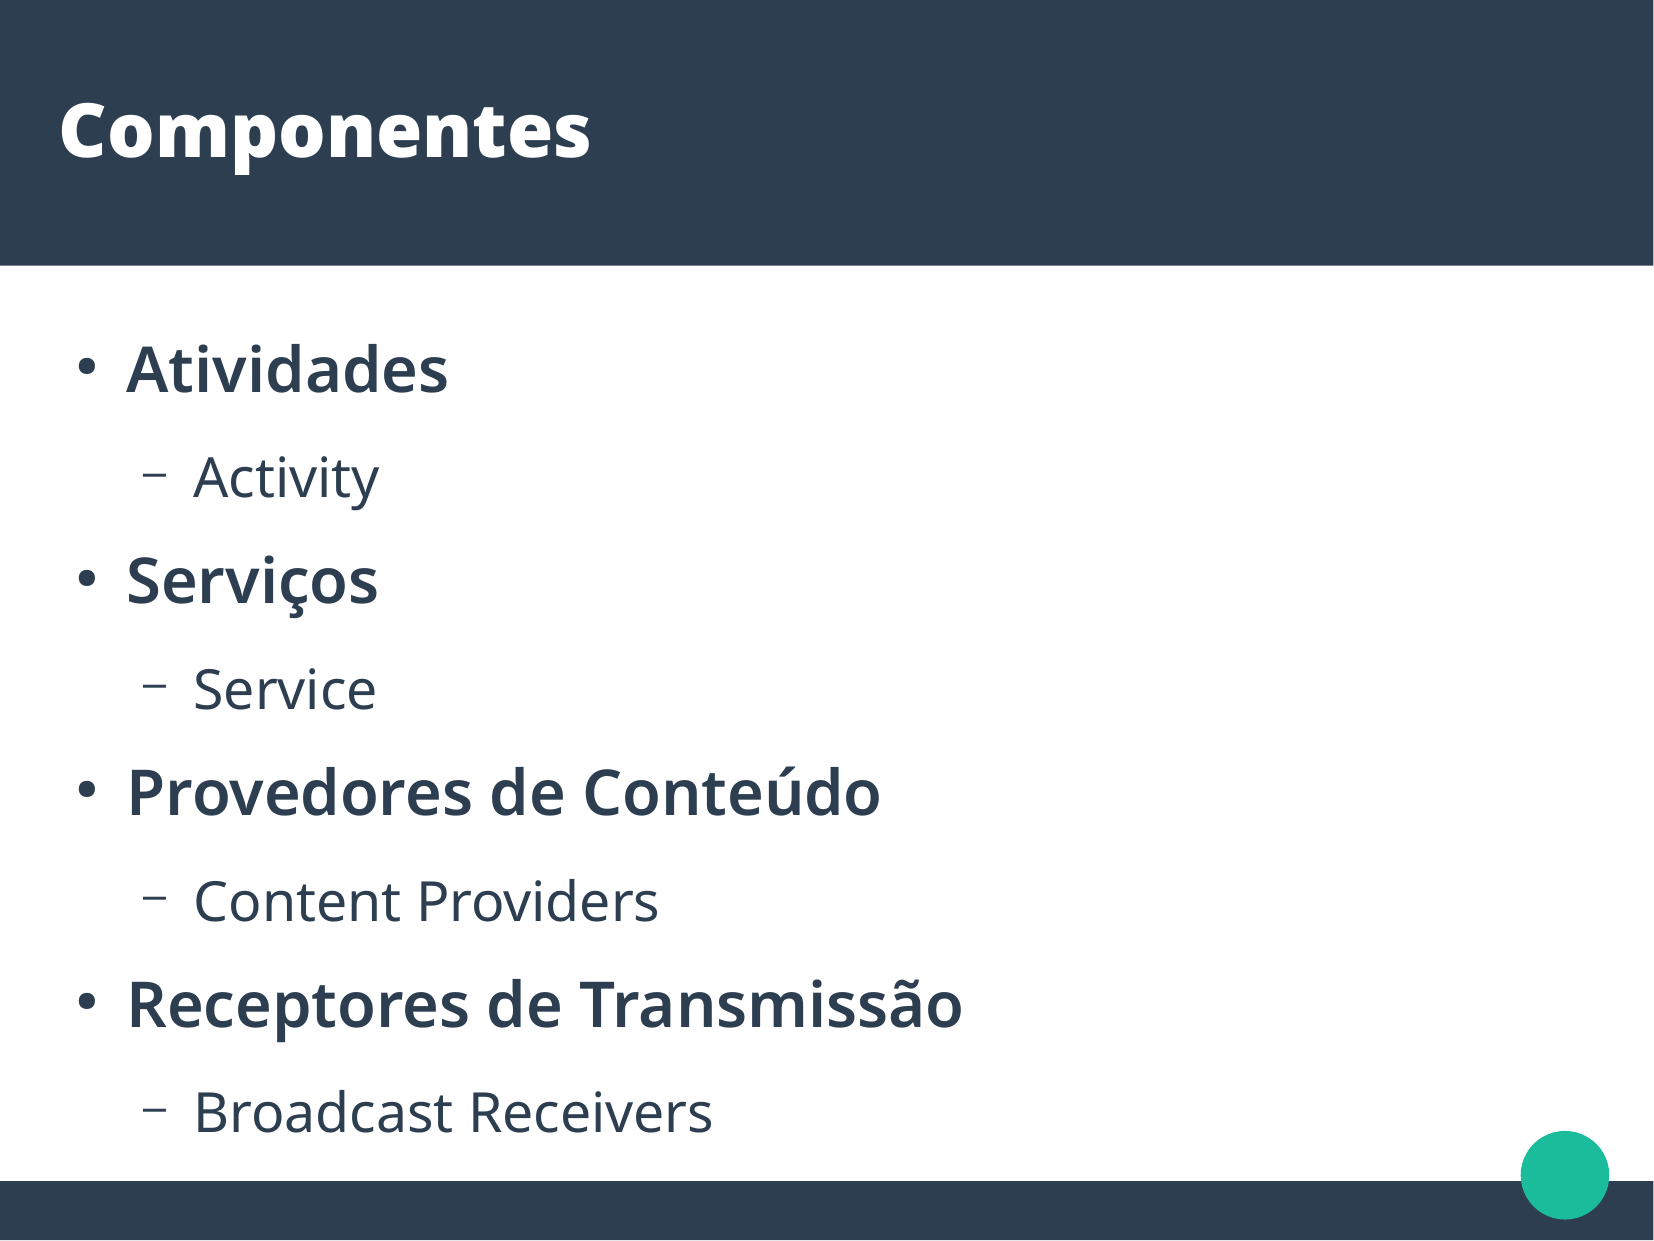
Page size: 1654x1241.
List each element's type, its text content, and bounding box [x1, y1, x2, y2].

title Componentes [59, 49, 1595, 207]
list Atividades Activity Serviços Service Provedores de Conteúdo Content Providers Receptores de Transmissão Broadcast Receivers [59, 324, 1595, 1152]
